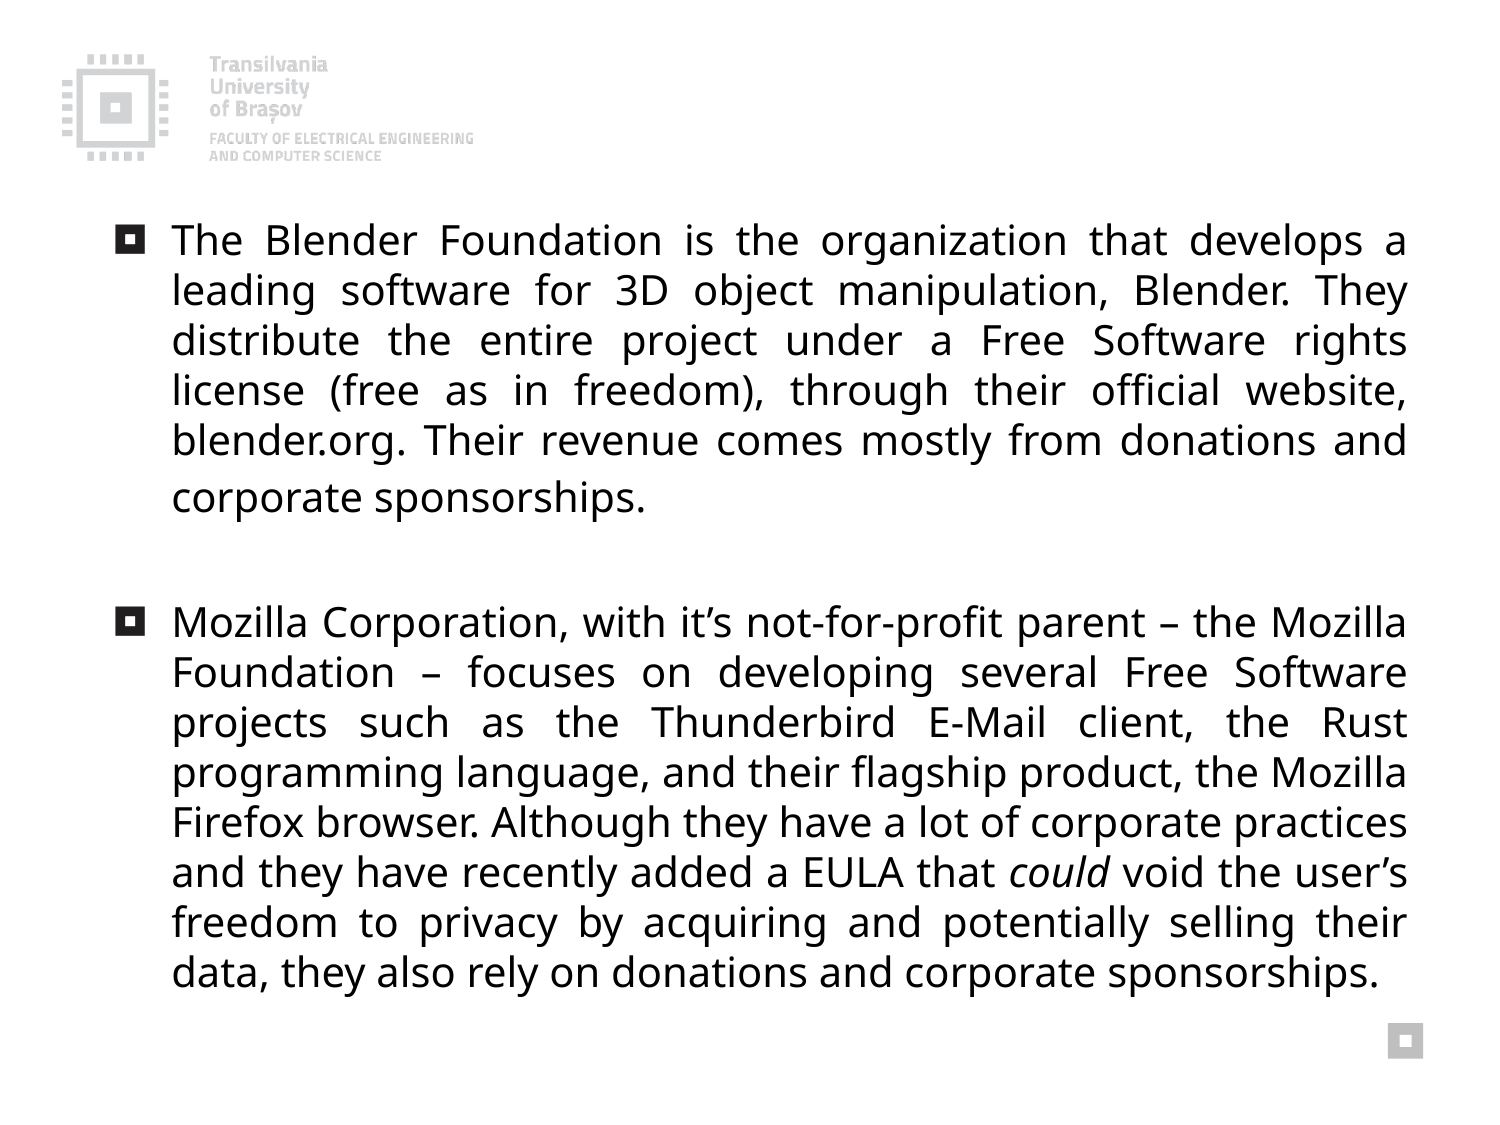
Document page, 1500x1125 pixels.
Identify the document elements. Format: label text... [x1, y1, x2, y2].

picture [62, 54, 473, 161]
picture [115, 224, 145, 254]
picture [115, 606, 145, 636]
text_box [1387, 1023, 1424, 1059]
text_box The Blender Foundation is the organization that develops a leading software for 3D object manipulation, Blender. They distribute the entire project under a Free Software rights license (free as in freedom), through their official website, blender.org. Their revenue comes mostly from donations and corporate sponsorships. Mozilla Corporation, with it’s not-for-profit parent – the Mozilla Foundation – focuses on developing several Free Software projects such as the Thunderbird E-Mail client, the Rust programming language, and their flagship product, the Mozilla Firefox browser. Although they have a lot of corporate practices and they have recently added a EULA that could void the user’s freedom to privacy by acquiring and potentially selling their data, they also rely on donations and corporate sponsorships. [100, 206, 1424, 1004]
